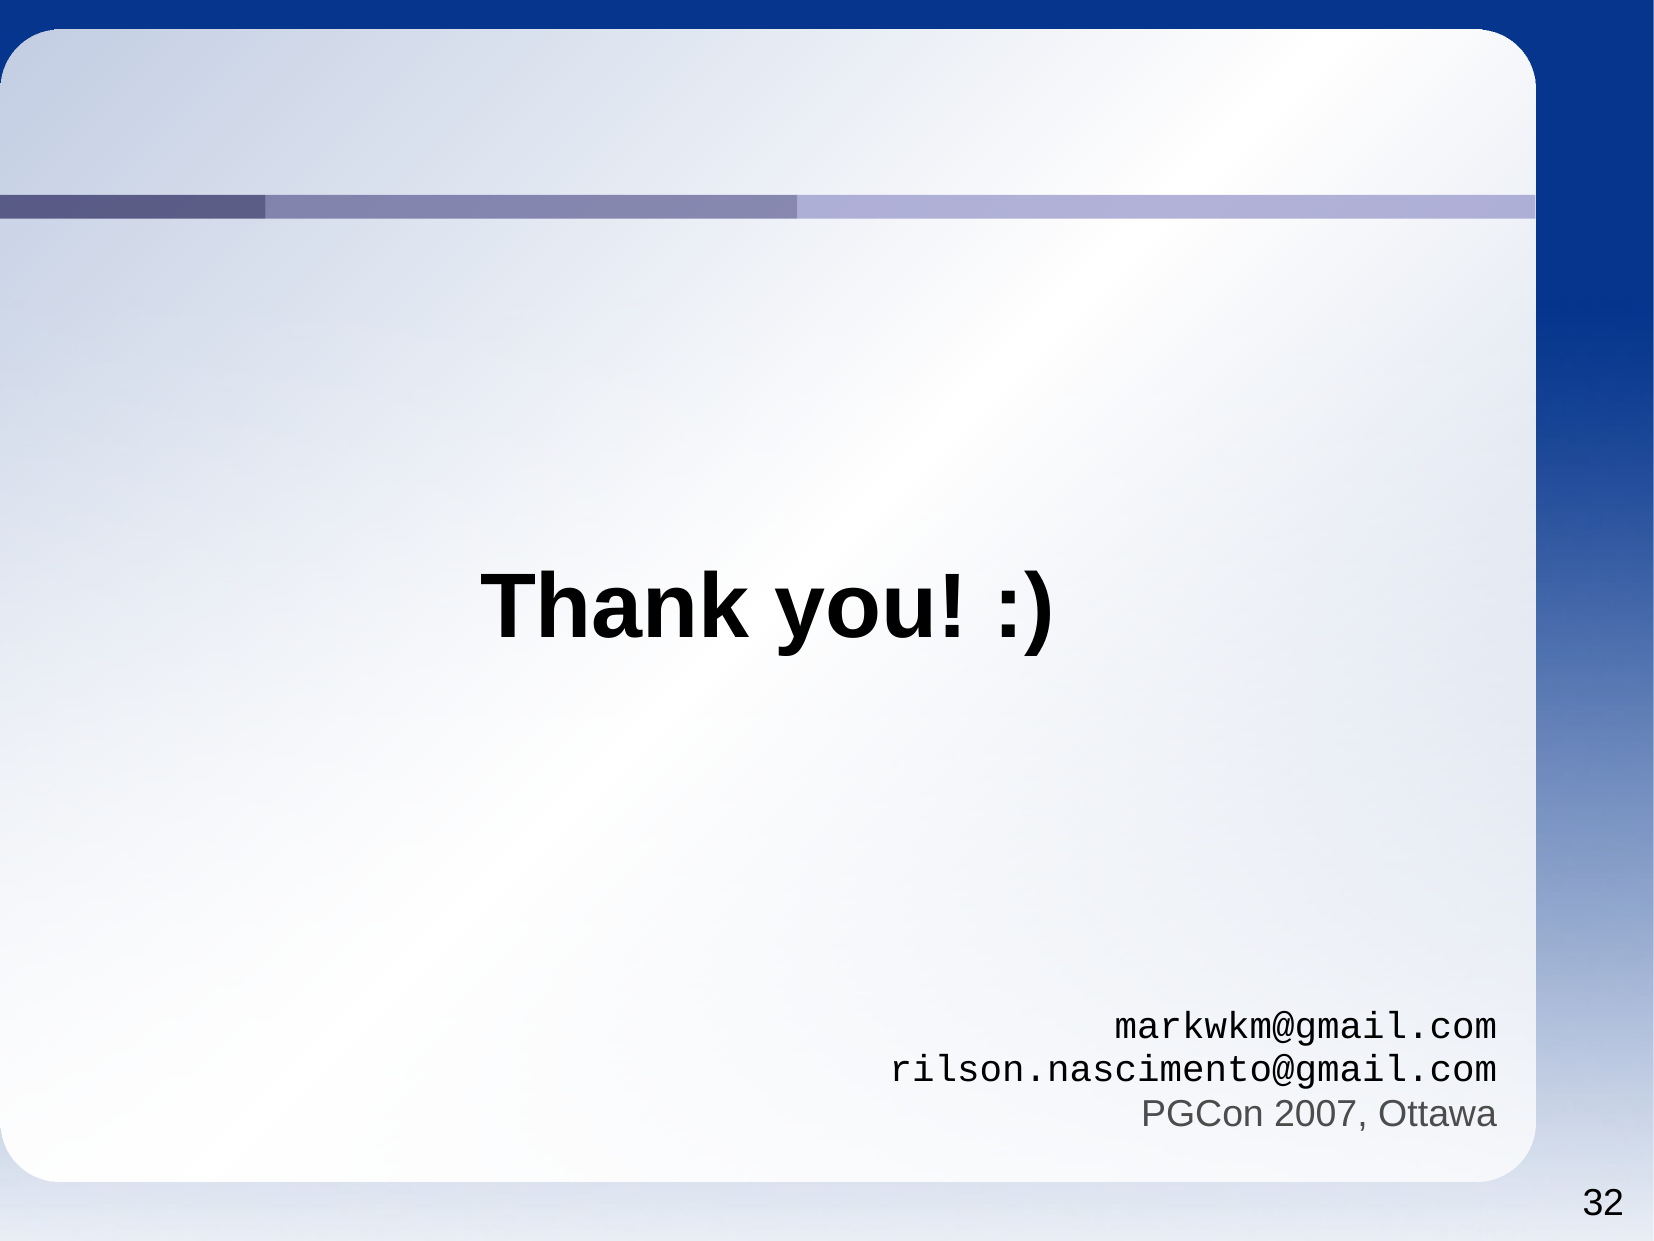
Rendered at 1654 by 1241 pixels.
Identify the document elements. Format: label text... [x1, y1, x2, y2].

text_box markwkm@gmail.com rilson.nascimento@gmail.com PGCon 2007, Ottawa [797, 999, 1512, 1160]
picture [0, 0, 1654, 1241]
subtitle Thank you! :) [29, 59, 1506, 1152]
